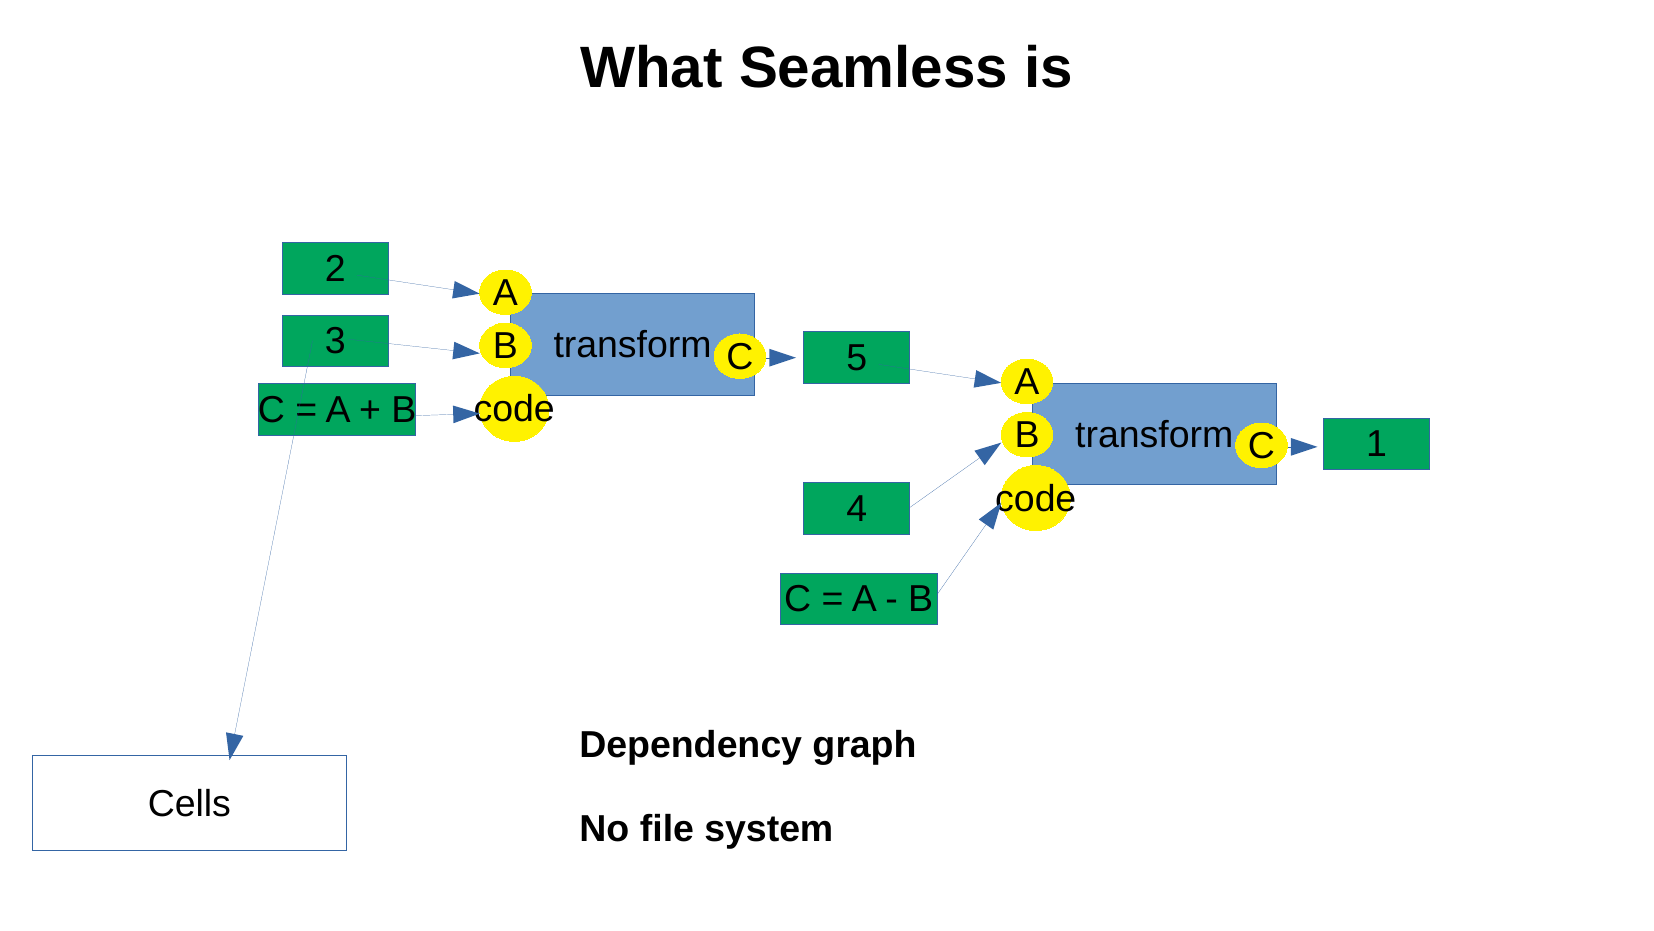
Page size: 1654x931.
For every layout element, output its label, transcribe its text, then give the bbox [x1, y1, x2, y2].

text_box B [1001, 412, 1053, 457]
text_box code [1001, 465, 1070, 531]
text_box Cells [32, 755, 347, 851]
title What Seamless is [82, 0, 1571, 146]
text_box A [479, 270, 532, 315]
text_box C = A + B [258, 383, 303, 436]
text_box C [714, 333, 766, 379]
text_box 5 [803, 331, 910, 384]
text_box transform [510, 293, 755, 396]
text_box 3 [282, 315, 389, 367]
text_box transform [1032, 383, 1277, 485]
text_box C = A + B [294, 383, 416, 436]
text_box B [479, 323, 532, 368]
text_box 1 [1323, 418, 1430, 470]
text_box C [1235, 423, 1288, 468]
text_box 4 [803, 482, 910, 535]
text_box Dependency graph No file system [564, 716, 1002, 858]
text_box 2 [282, 242, 389, 295]
text_box C = A - B [780, 573, 938, 625]
text_box A [1001, 359, 1053, 404]
text_box code [479, 376, 549, 442]
